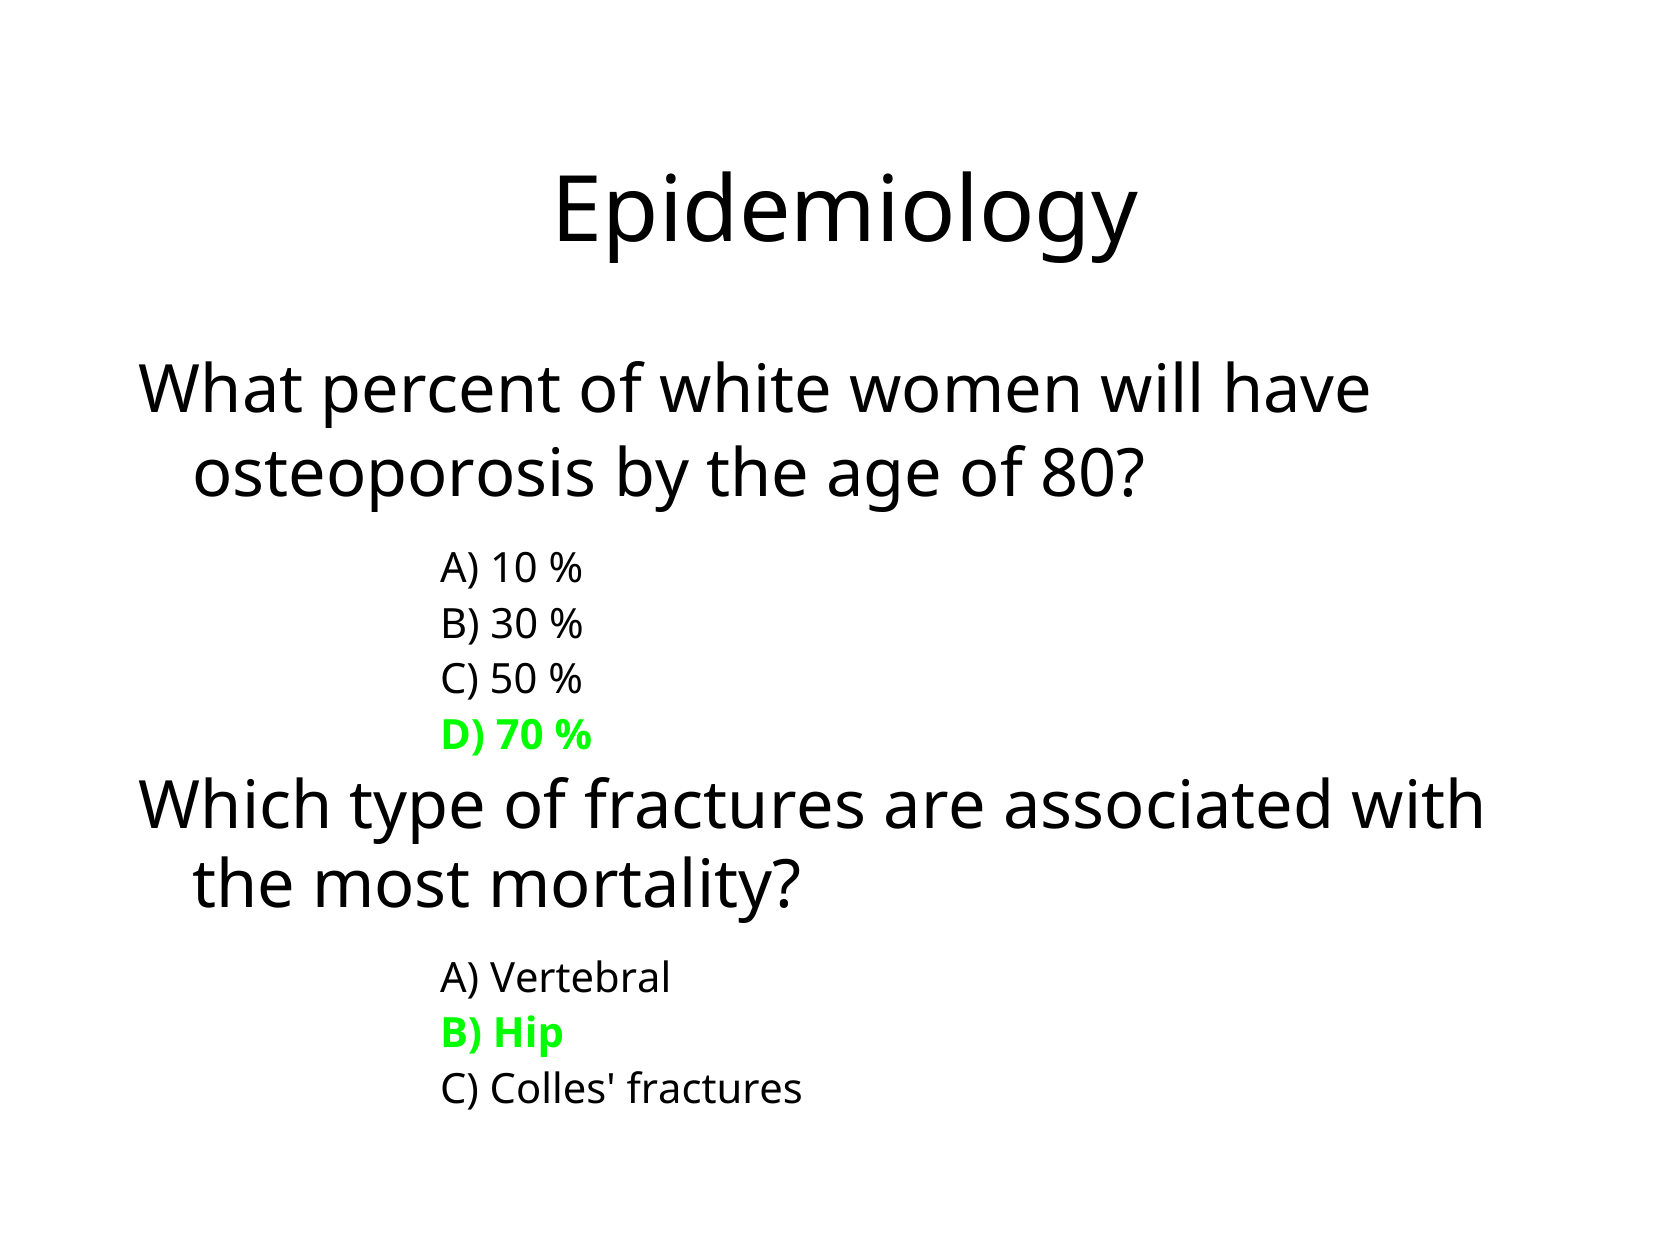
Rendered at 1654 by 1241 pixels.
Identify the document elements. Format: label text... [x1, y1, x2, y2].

title Epidemiology [121, 152, 1534, 260]
list What percent of white women will have osteoporosis by the age of 80? A) 10 % B) 30 % C) 50 % D) 70 % Which type of fractures are associated with the most mortality? A) Vertebral B) Hip C) Colles' fractures [121, 344, 1534, 1033]
